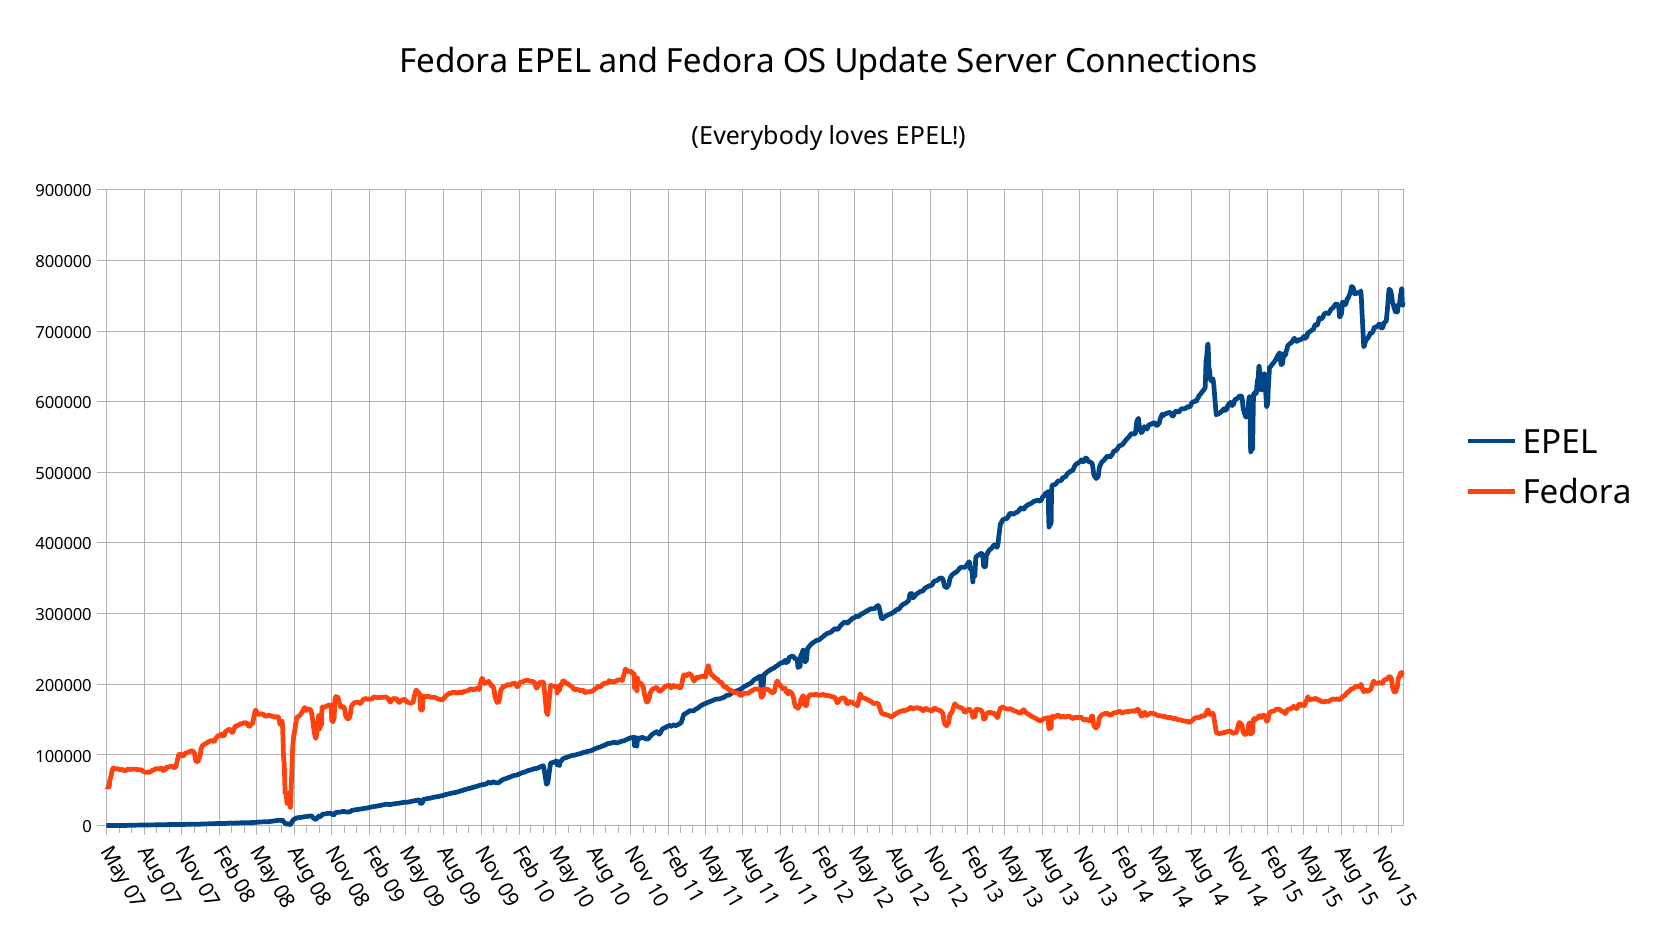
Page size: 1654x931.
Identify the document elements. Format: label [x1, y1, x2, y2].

chart [2, 0, 1654, 931]
